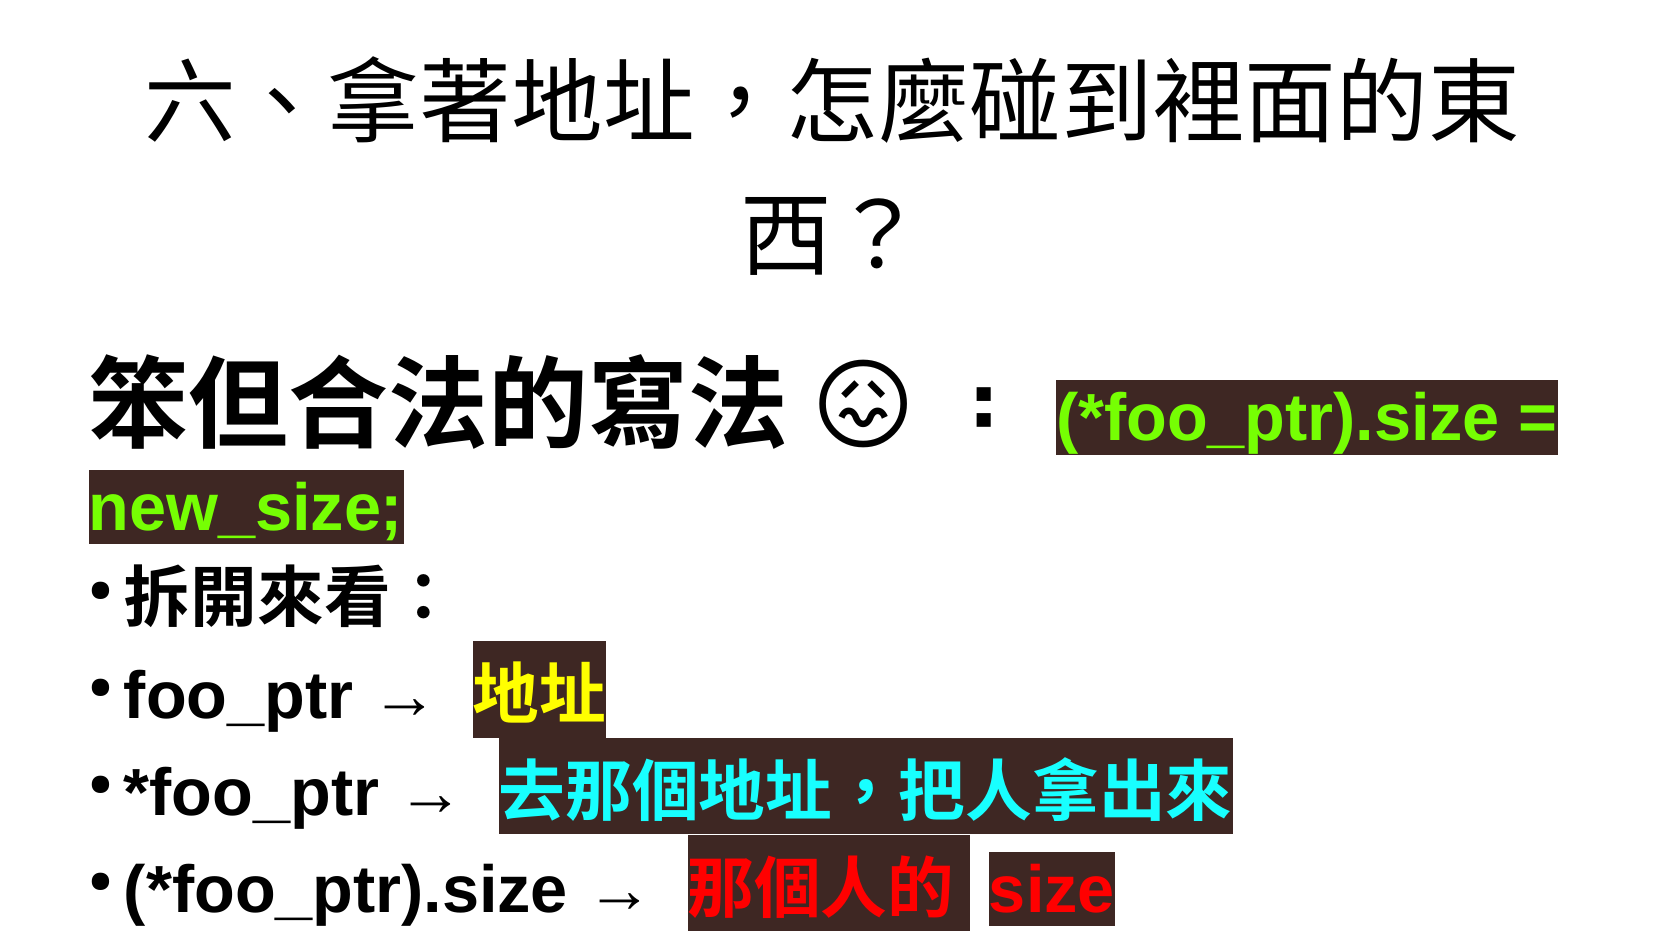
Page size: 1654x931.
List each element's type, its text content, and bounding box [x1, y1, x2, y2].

subtitle 笨但合法的寫法 😖 ꞉ (*foo_ptr).size = new_size; 拆開來看： foo_ptr → 地址 *foo_ptr → 去那個地址，把人拿出來 (*foo_ptr).size → 那個人的 size [88, 324, 1595, 931]
chart [772, 420, 891, 479]
title 六、拿著地址，怎麼碰到裡面的東西？ [88, 29, 1577, 296]
